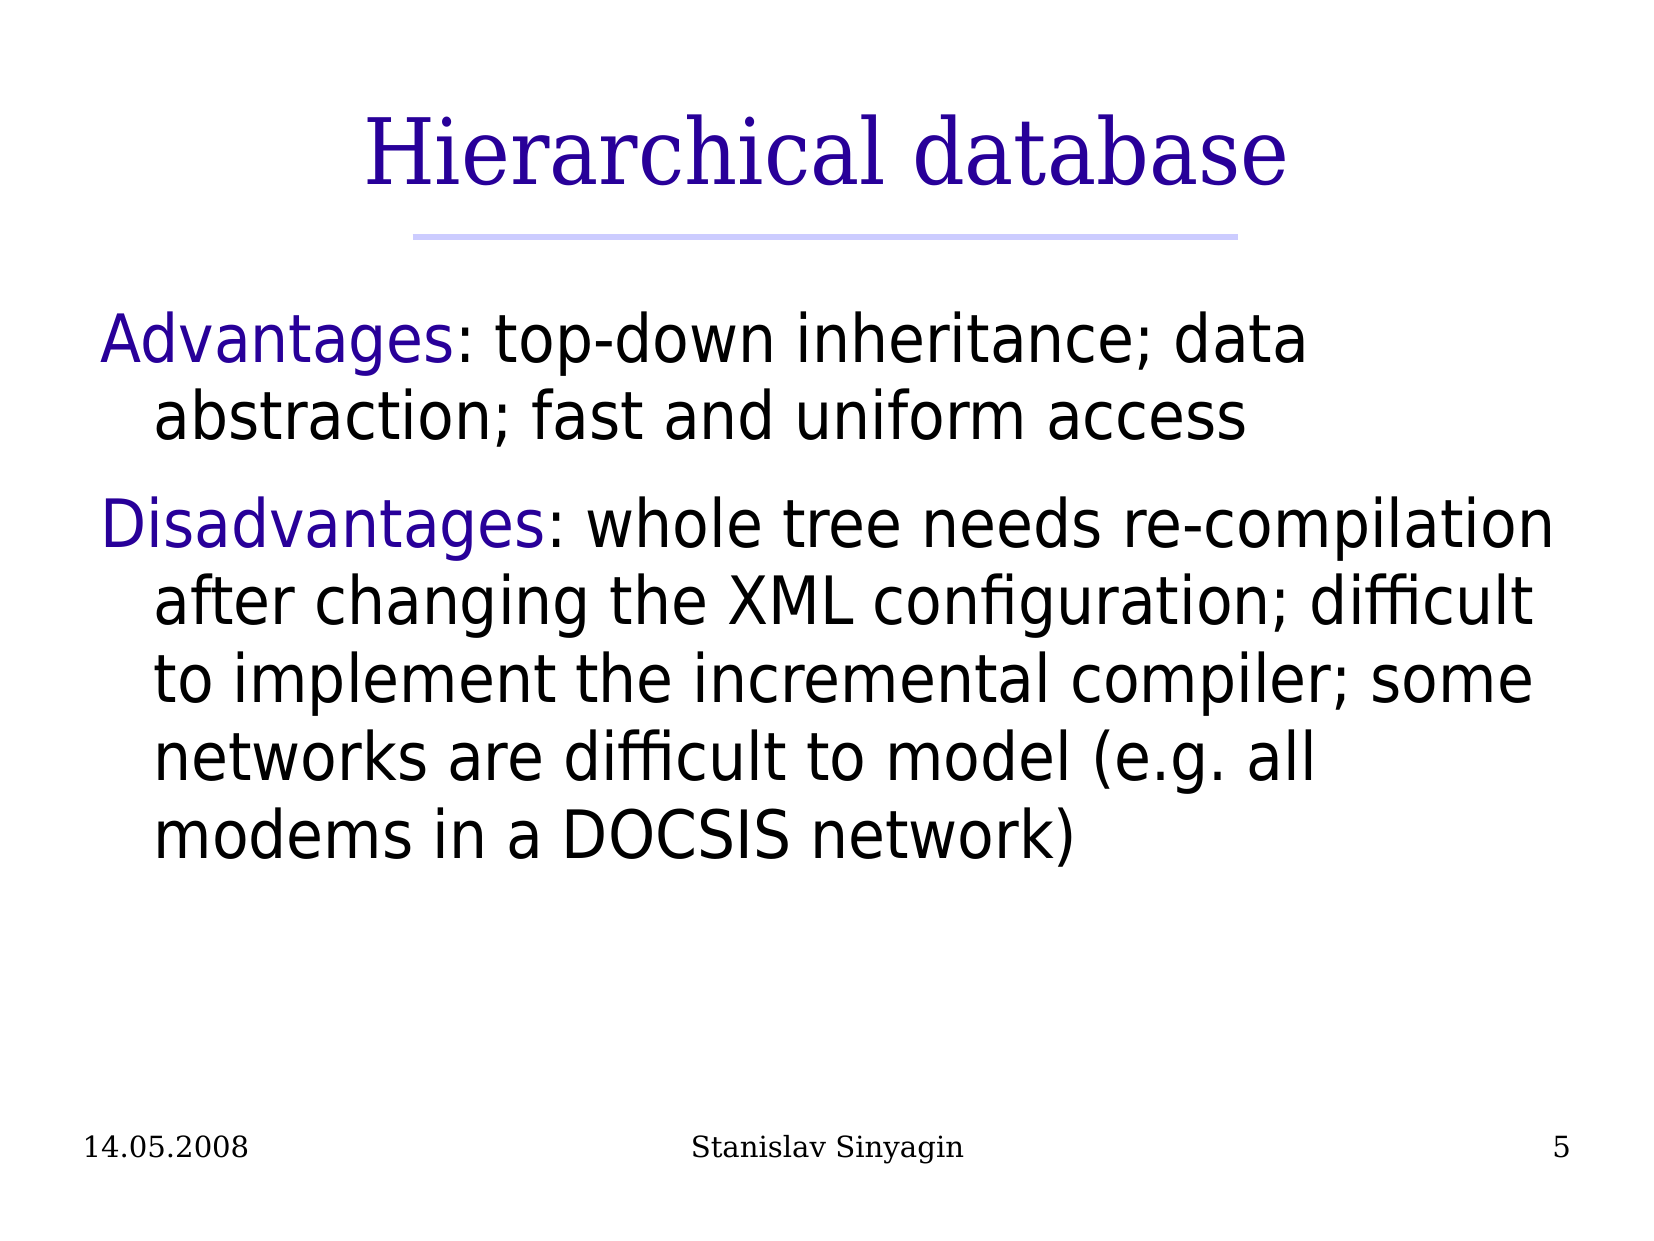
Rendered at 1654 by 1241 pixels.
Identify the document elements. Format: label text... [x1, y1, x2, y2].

title Hierarchical database [82, 49, 1571, 257]
list Advantages: top-down inheritance; data abstraction; fast and uniform access Disadvantages: whole tree needs re-compilation after changing the XML configuration; difficult to implement the incremental compiler; some networks are difficult to model (e.g. all modems in a DOCSIS network) [82, 300, 1571, 1109]
